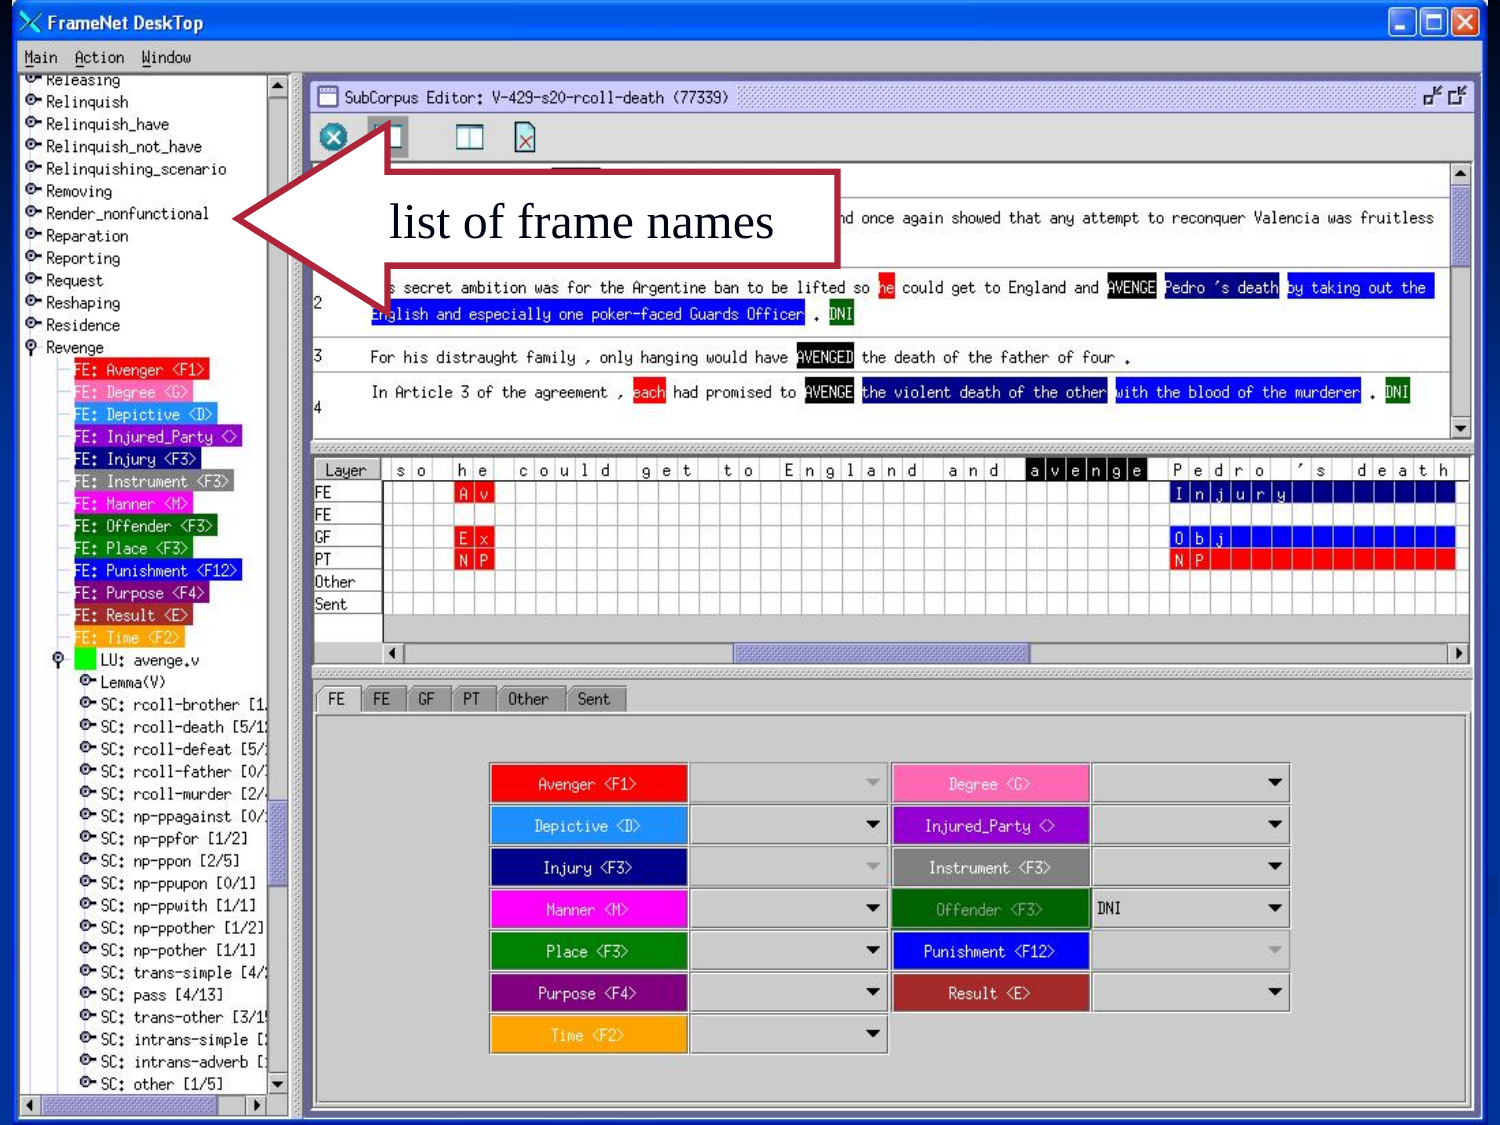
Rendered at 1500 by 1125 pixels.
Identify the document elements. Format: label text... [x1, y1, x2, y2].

text_box llist of frame names [237, 124, 838, 313]
picture [12, 0, 1488, 1125]
